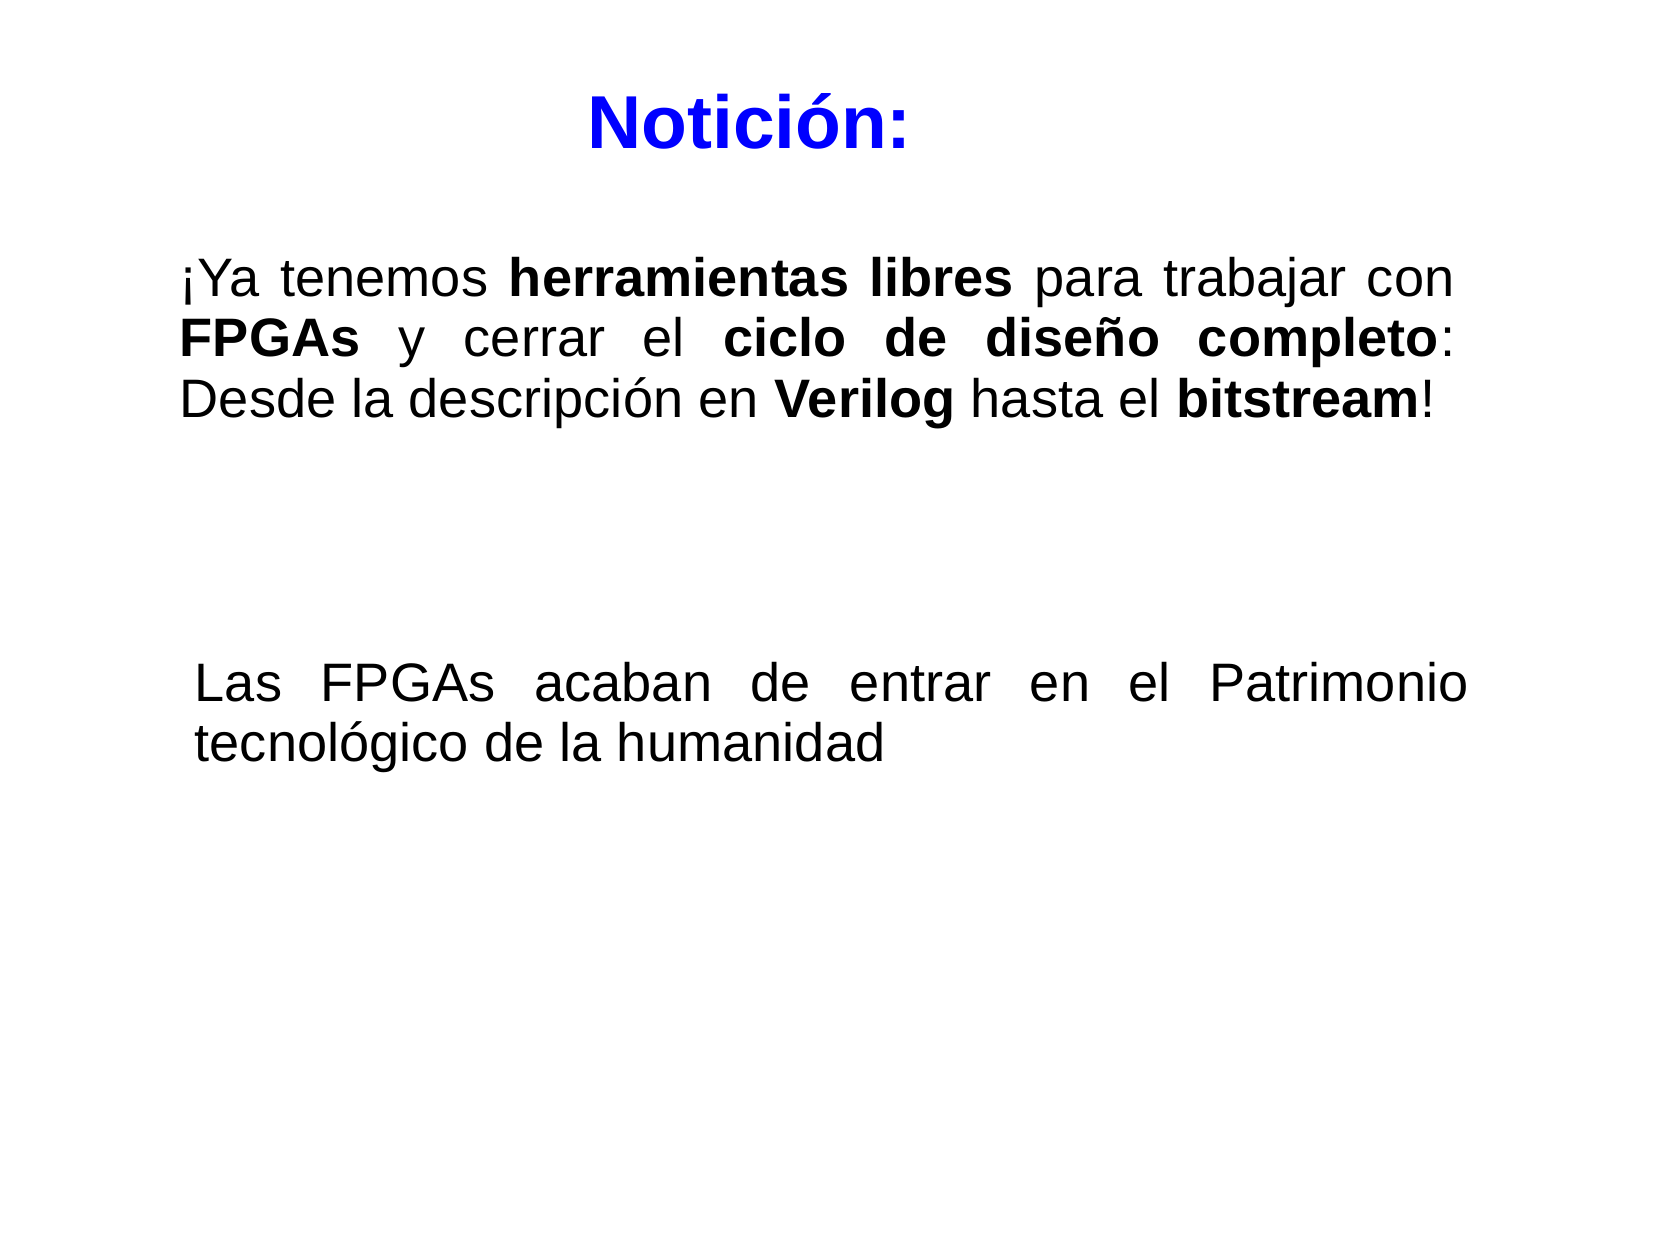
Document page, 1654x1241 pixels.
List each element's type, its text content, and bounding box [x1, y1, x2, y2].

text_box Notición: [420, 73, 1081, 181]
text_box ¡Ya tenemos herramientas libres para trabajar con FPGAs y cerrar el ciclo de diseño completo: Desde la descripción en Verilog hasta el bitstream! [165, 240, 1471, 466]
text_box Las FPGAs acaban de entrar en el Patrimonio tecnológico de la humanidad [180, 645, 1486, 871]
